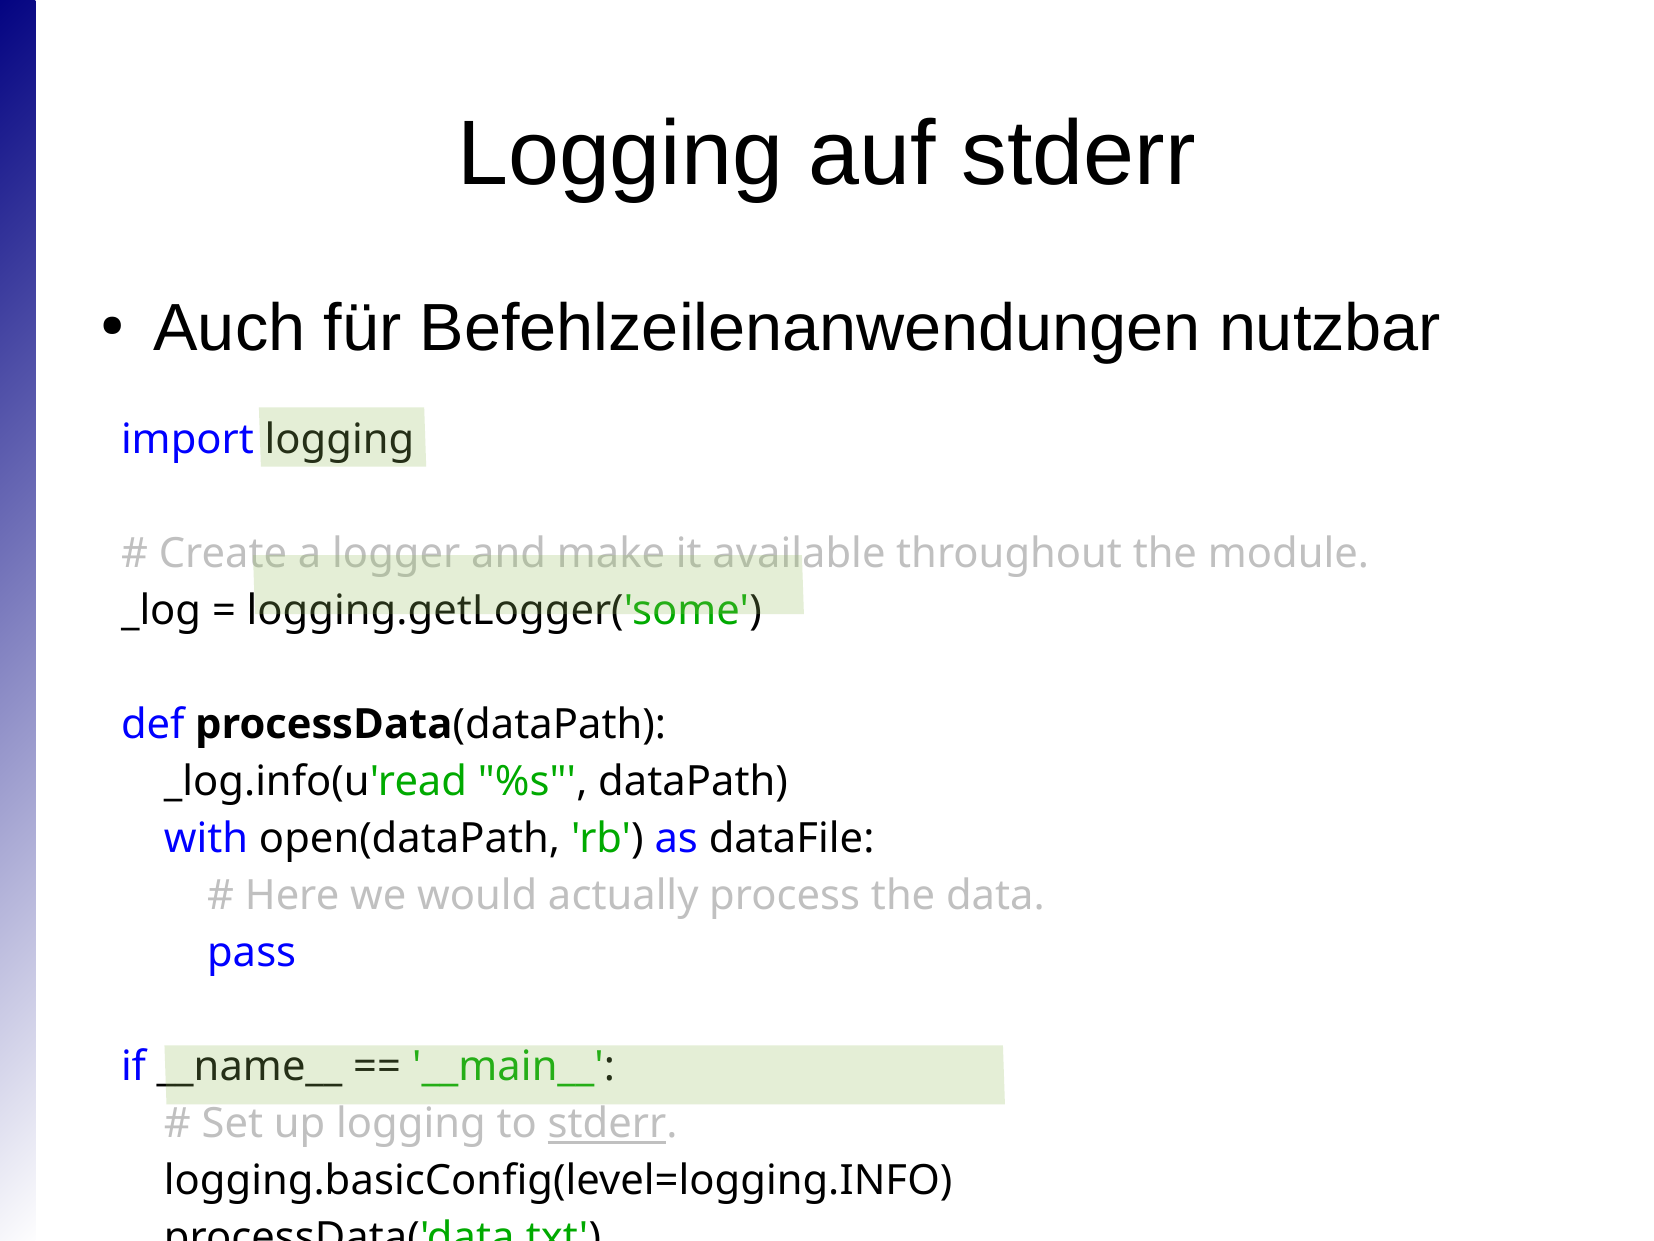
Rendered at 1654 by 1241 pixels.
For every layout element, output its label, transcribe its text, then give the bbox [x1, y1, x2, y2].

text_box import logging # Create a logger and make it available throughout the module. _log = logging.getLogger('some') def processData(dataPath): _log.info(u'read "%s"', dataPath) with open(dataPath, 'rb') as dataFile: # Here we would actually process the data. pass if __name__ == '__main__': # Set up logging to stderr. logging.basicConfig(level=logging.INFO) processData('data.txt') [106, 401, 1560, 1152]
title Logging auf stderr [82, 49, 1571, 257]
text_box [164, 1045, 1005, 1105]
list Auch für Befehlzeilenanwendungen nutzbar [82, 290, 1571, 1109]
text_box [258, 407, 427, 467]
text_box [252, 555, 804, 615]
